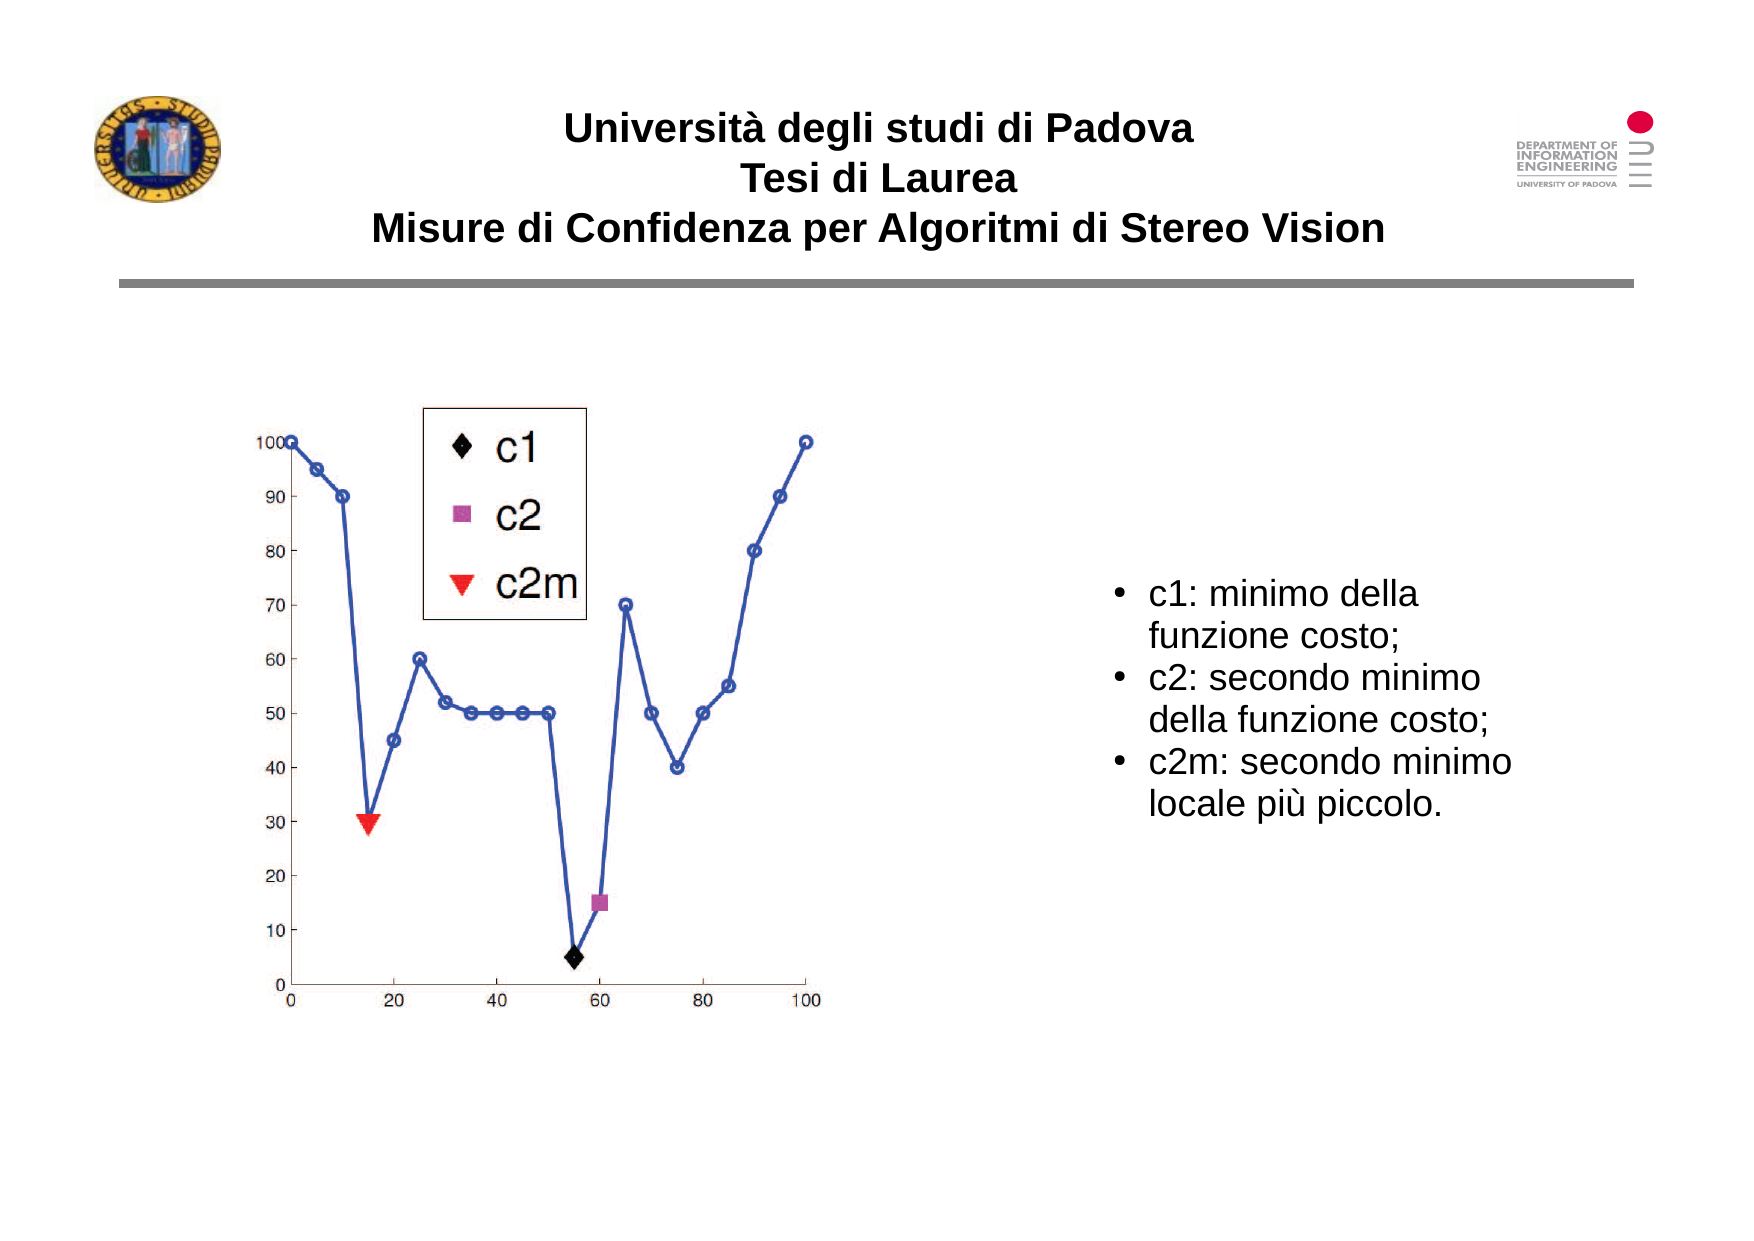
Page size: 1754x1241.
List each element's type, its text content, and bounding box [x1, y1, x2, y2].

picture [1517, 111, 1654, 187]
text_box Università degli studi di Padova Tesi di Laurea Misure di Confidenza per Algoritmi di Stereo Vision [321, 93, 1402, 259]
picture [236, 400, 827, 1028]
text_box c1: minimo della funzione costo; c2: secondo minimo della funzione costo; c2m: secondo minimo locale più piccolo. [1098, 565, 1548, 875]
picture [94, 96, 221, 203]
